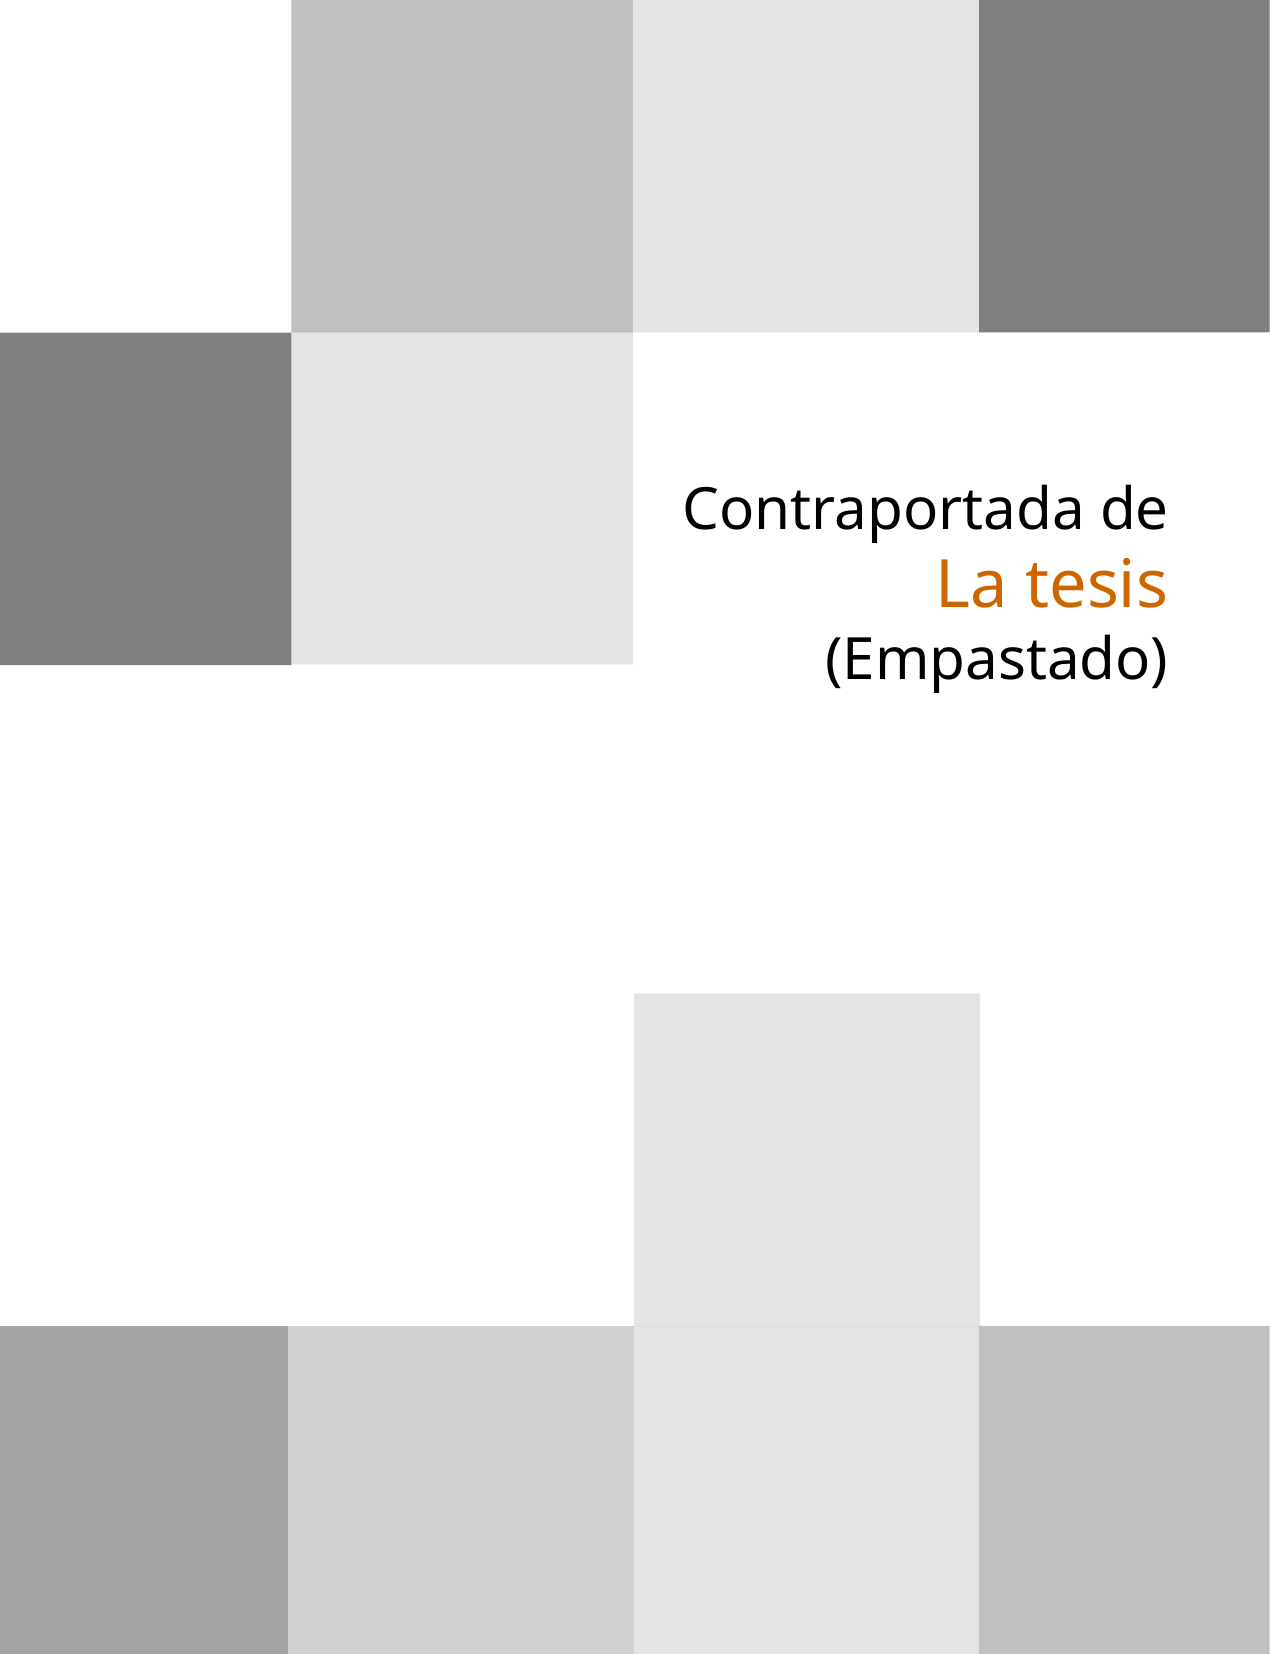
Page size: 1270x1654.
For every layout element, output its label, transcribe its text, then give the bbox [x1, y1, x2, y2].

text_box Contraportada de La tesis (Empastado) [102, 463, 1184, 699]
text_box [0, 991, 1270, 1654]
text_box [0, 0, 1270, 999]
